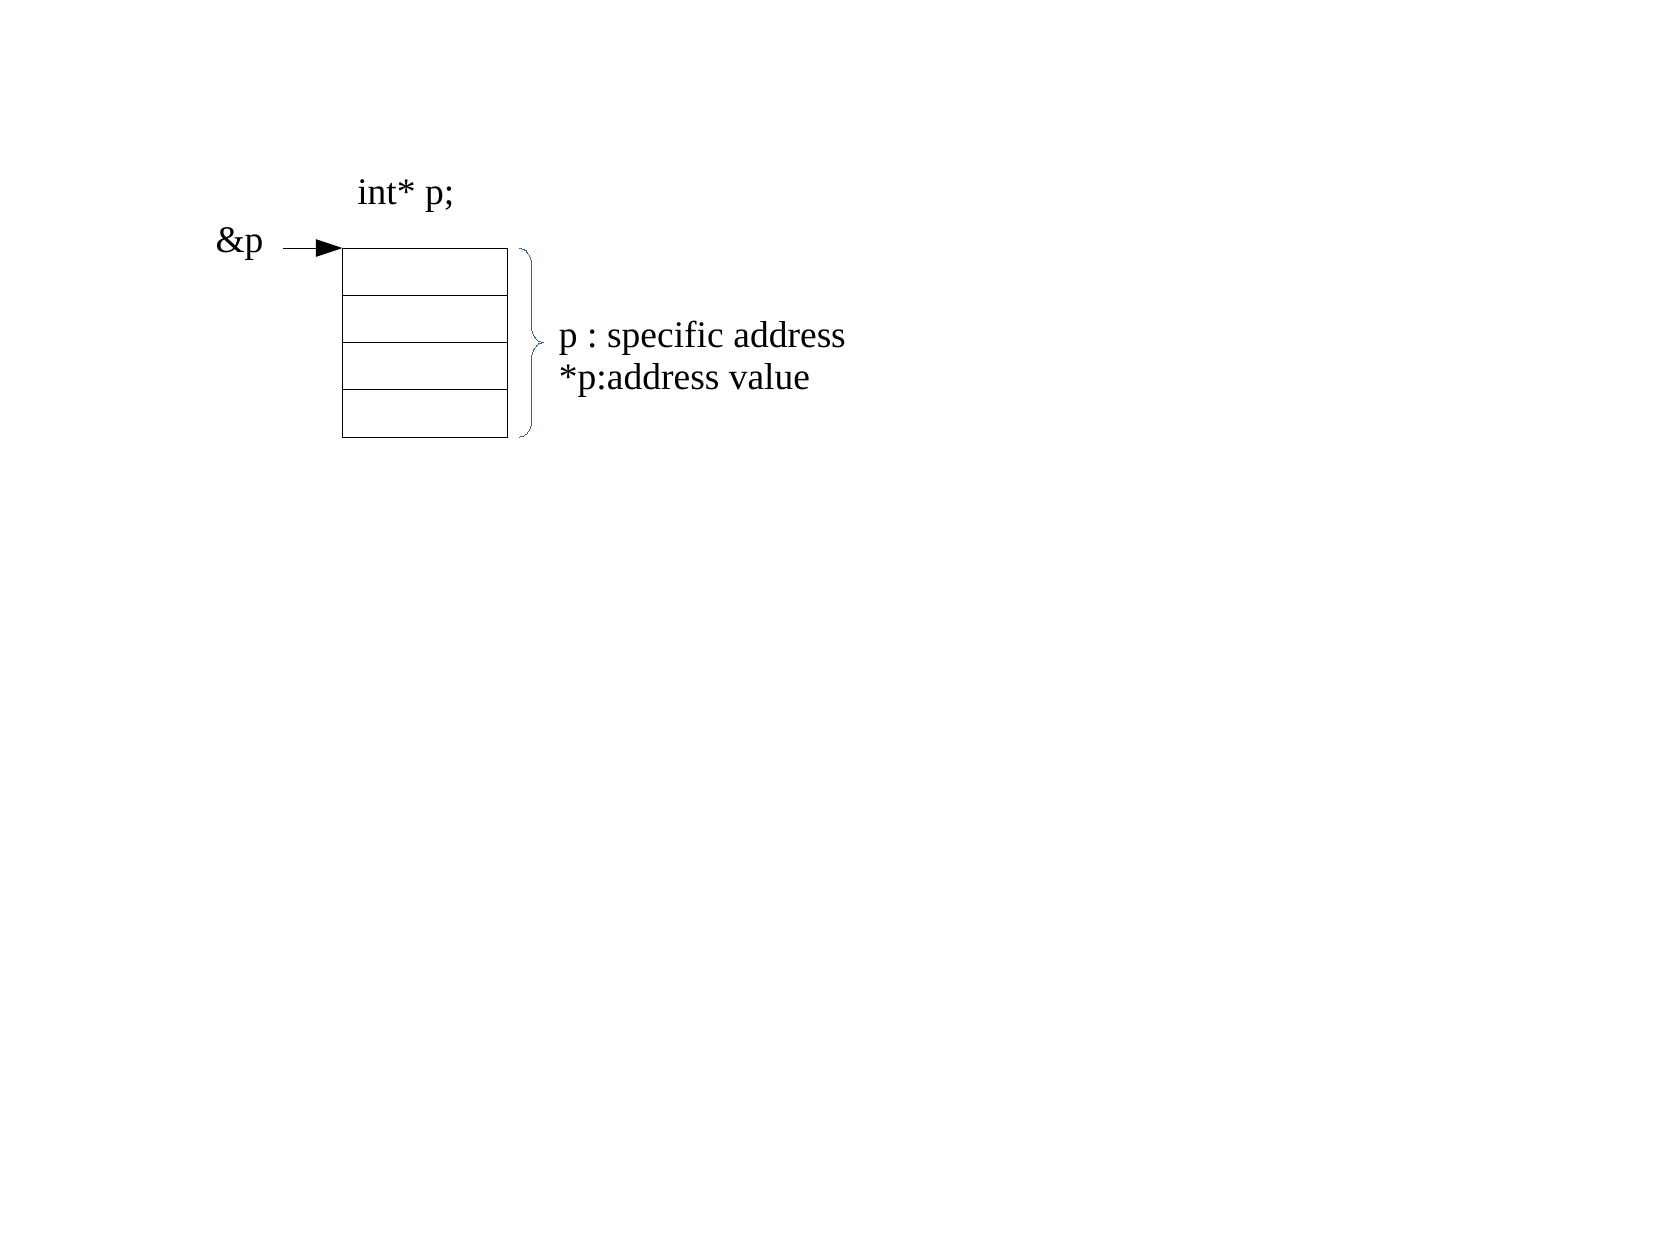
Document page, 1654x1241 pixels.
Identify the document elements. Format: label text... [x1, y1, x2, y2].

text_box int* p; [342, 164, 470, 225]
text_box p : specific address *p:address value [544, 307, 862, 413]
text_box &p [200, 211, 279, 272]
text_box [342, 248, 508, 438]
